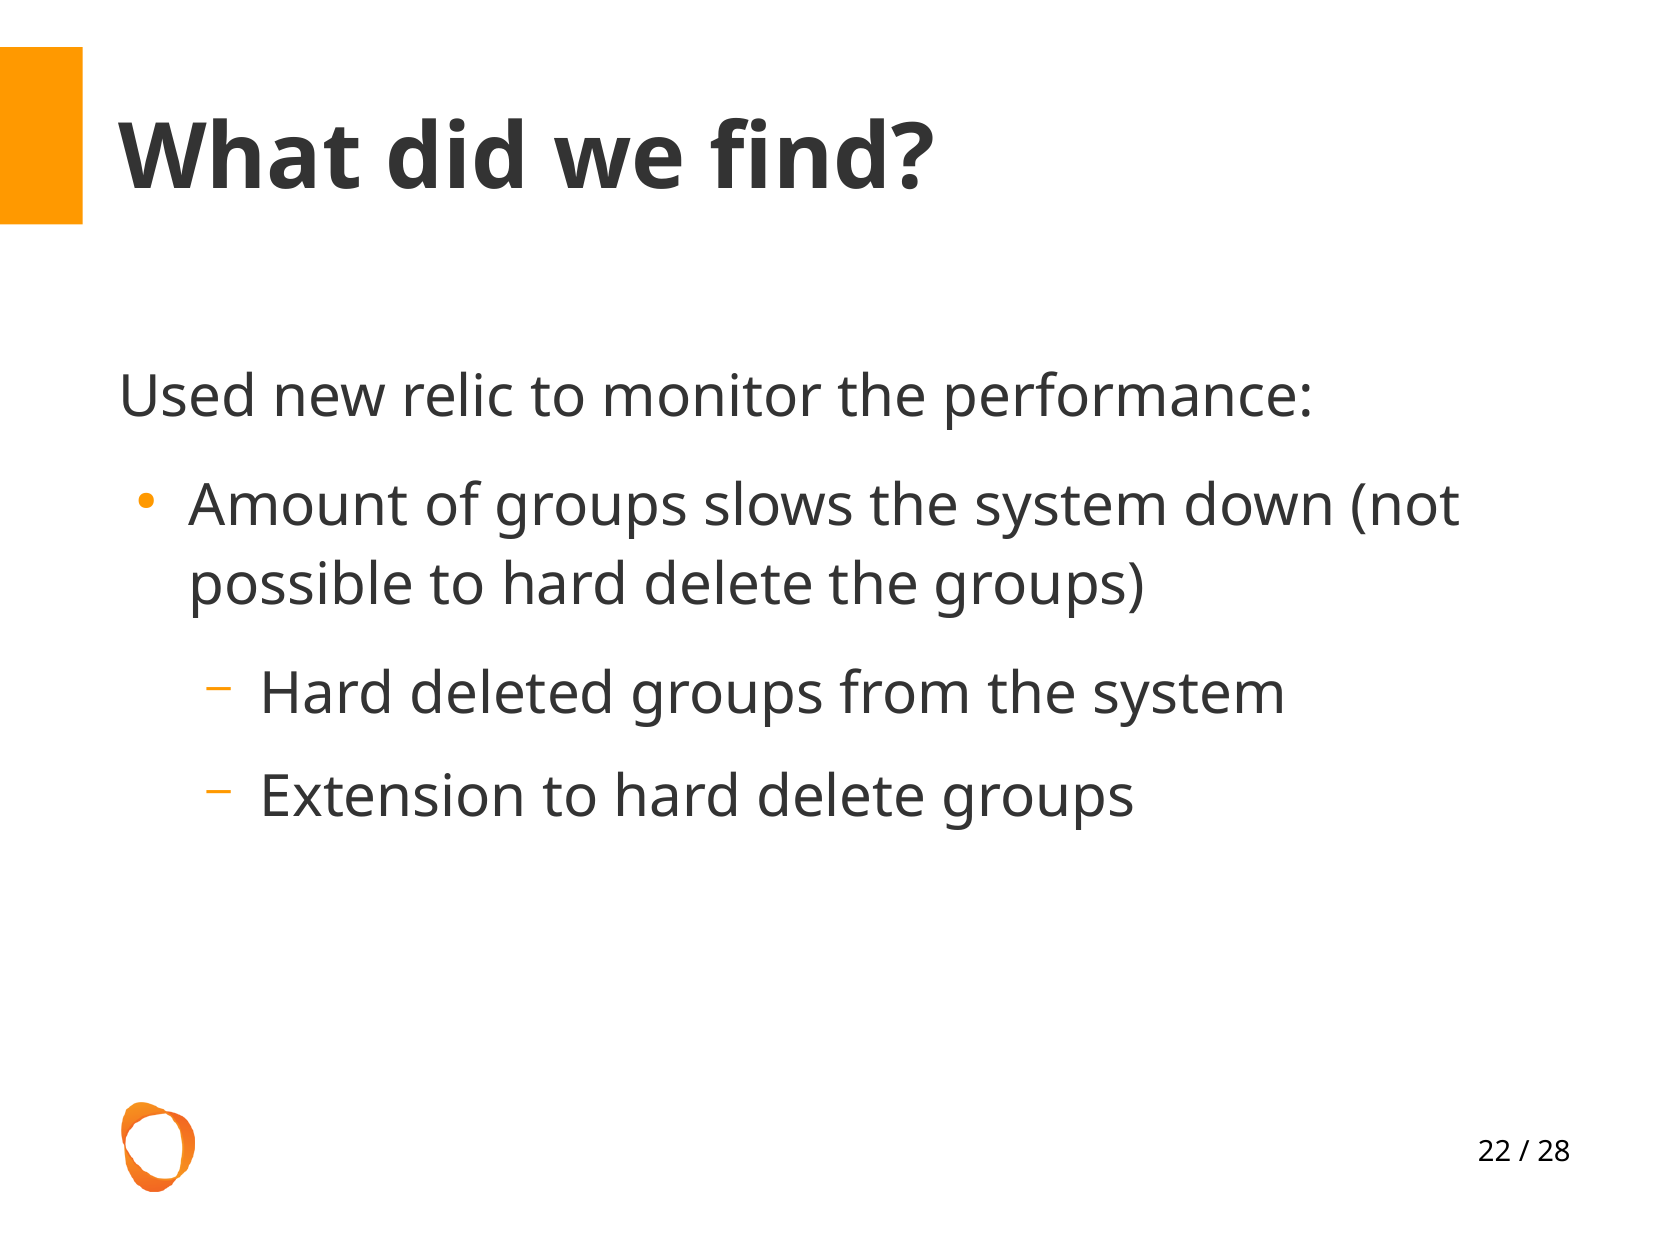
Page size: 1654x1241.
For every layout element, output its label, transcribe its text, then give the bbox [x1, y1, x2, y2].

list Used new relic to monitor the performance: Amount of groups slows the system down (not possible to hard delete the groups) Hard deleted groups from the system Extension to hard delete groups [118, 354, 1536, 1074]
title What did we find? [118, 49, 1571, 257]
picture [118, 1101, 196, 1193]
